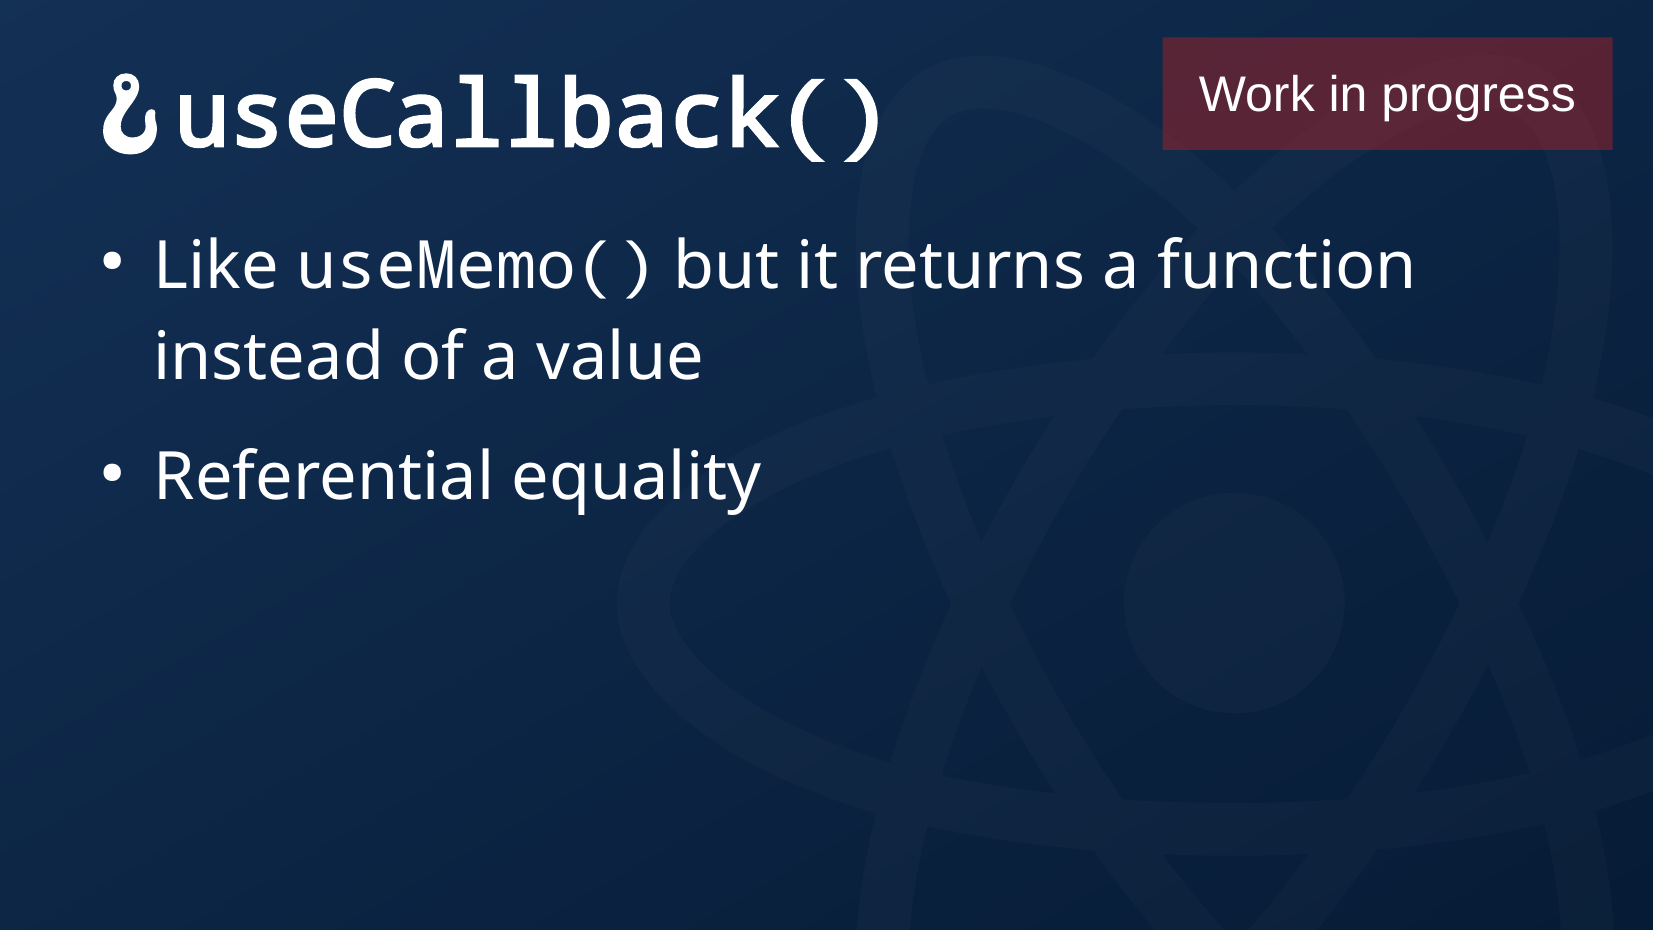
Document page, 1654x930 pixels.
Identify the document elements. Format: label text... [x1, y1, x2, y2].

title 🪝useCallback() [82, 37, 1571, 193]
list Like useMemo() but it returns a function instead of a value Referential equality [82, 217, 1571, 757]
text_box Work in progress [1162, 37, 1613, 150]
